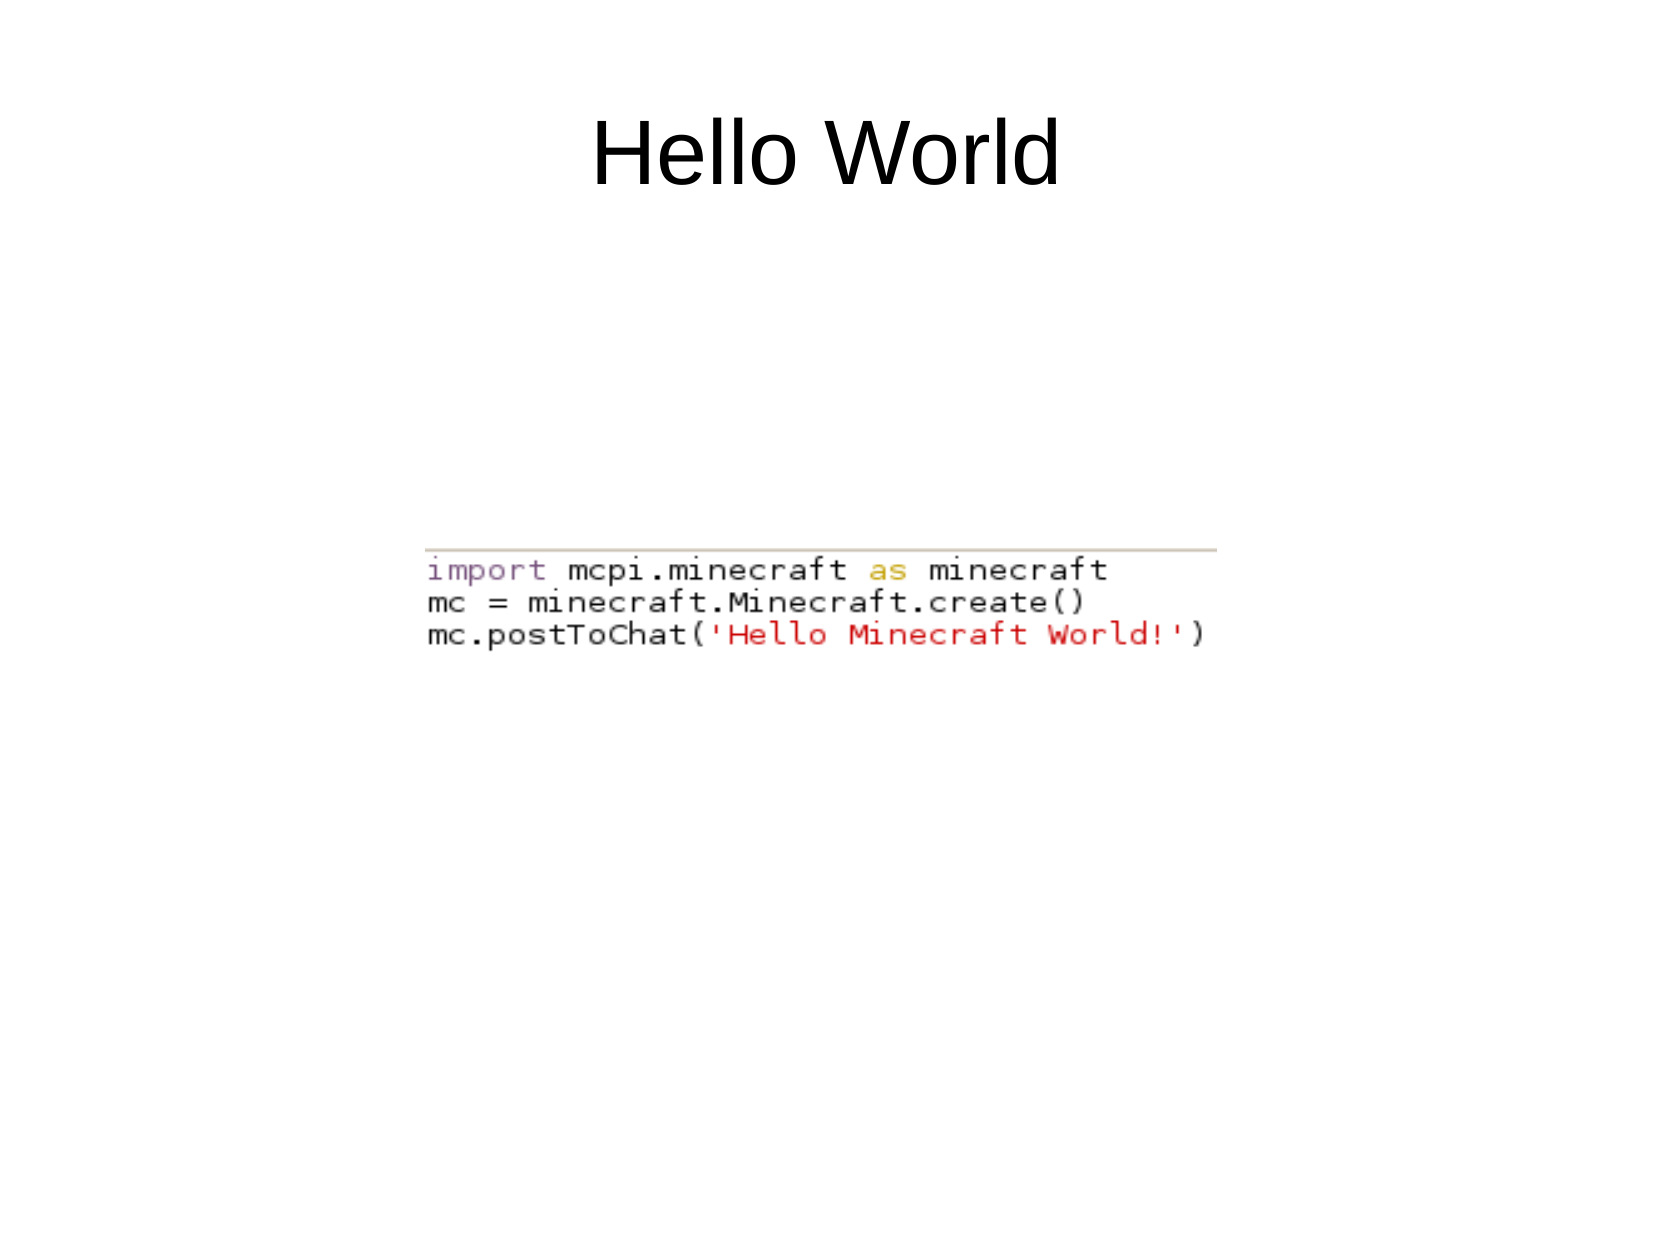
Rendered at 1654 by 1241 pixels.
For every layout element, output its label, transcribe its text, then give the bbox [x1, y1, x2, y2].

title Hello World [82, 49, 1571, 257]
picture [425, 548, 1217, 662]
